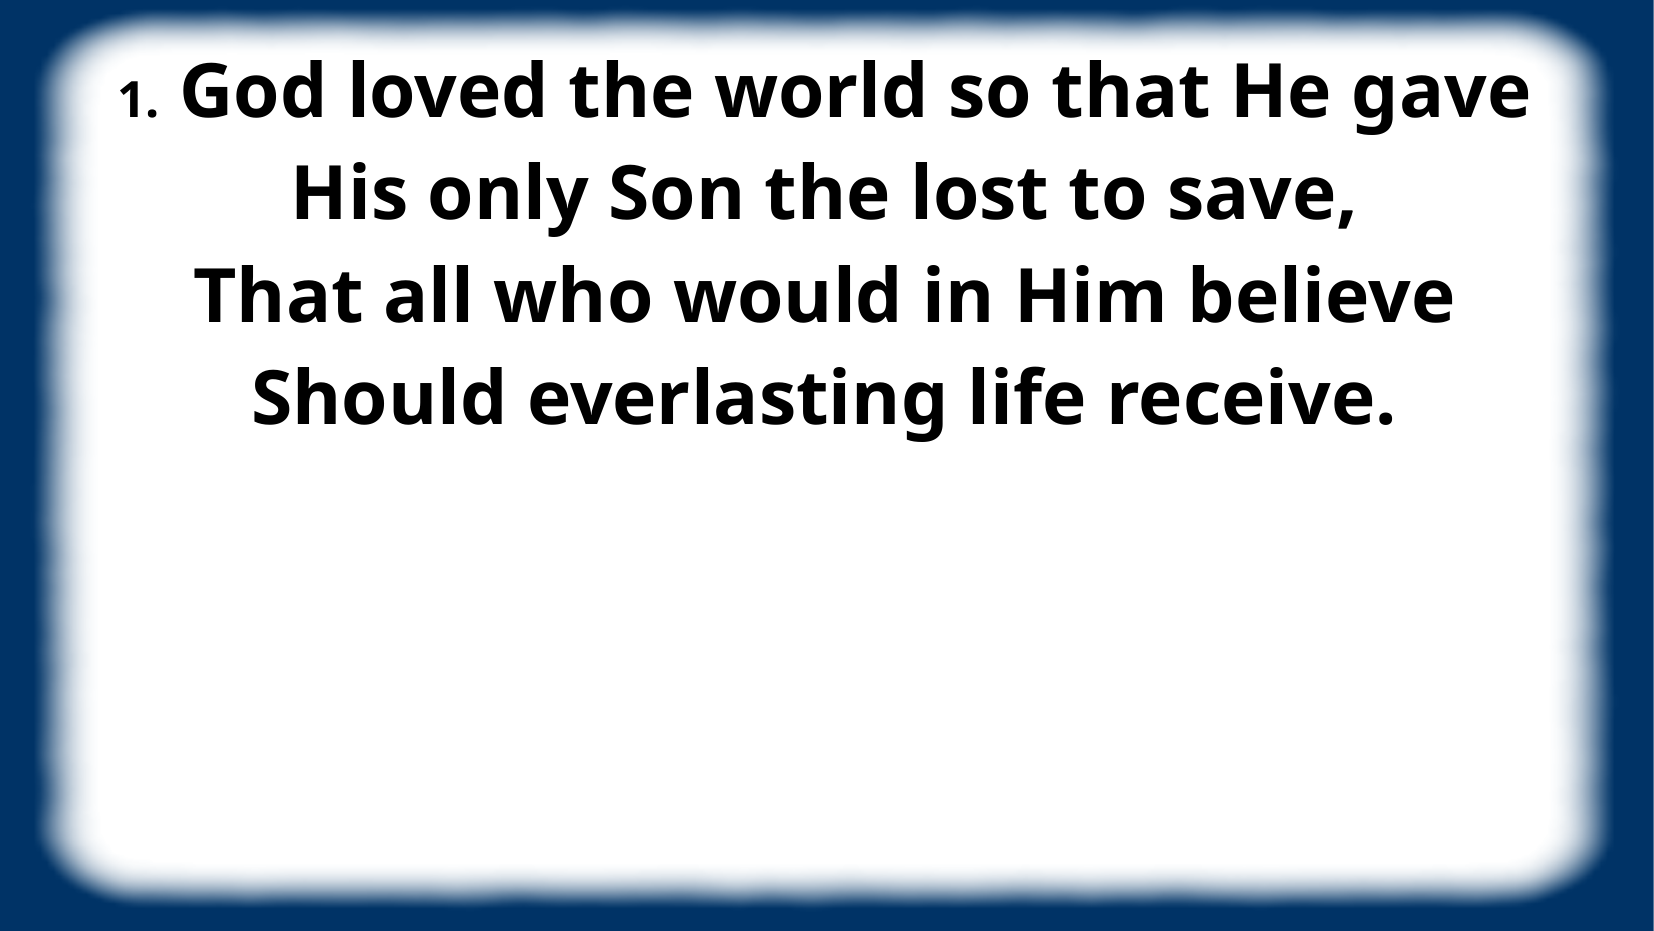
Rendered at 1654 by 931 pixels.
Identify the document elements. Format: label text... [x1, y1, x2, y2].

picture [0, 0, 1654, 931]
text_box 1. God loved the world so that He gave His only Son the lost to save, That all who would in Him believe Should everlasting life receive. [75, 30, 1576, 445]
